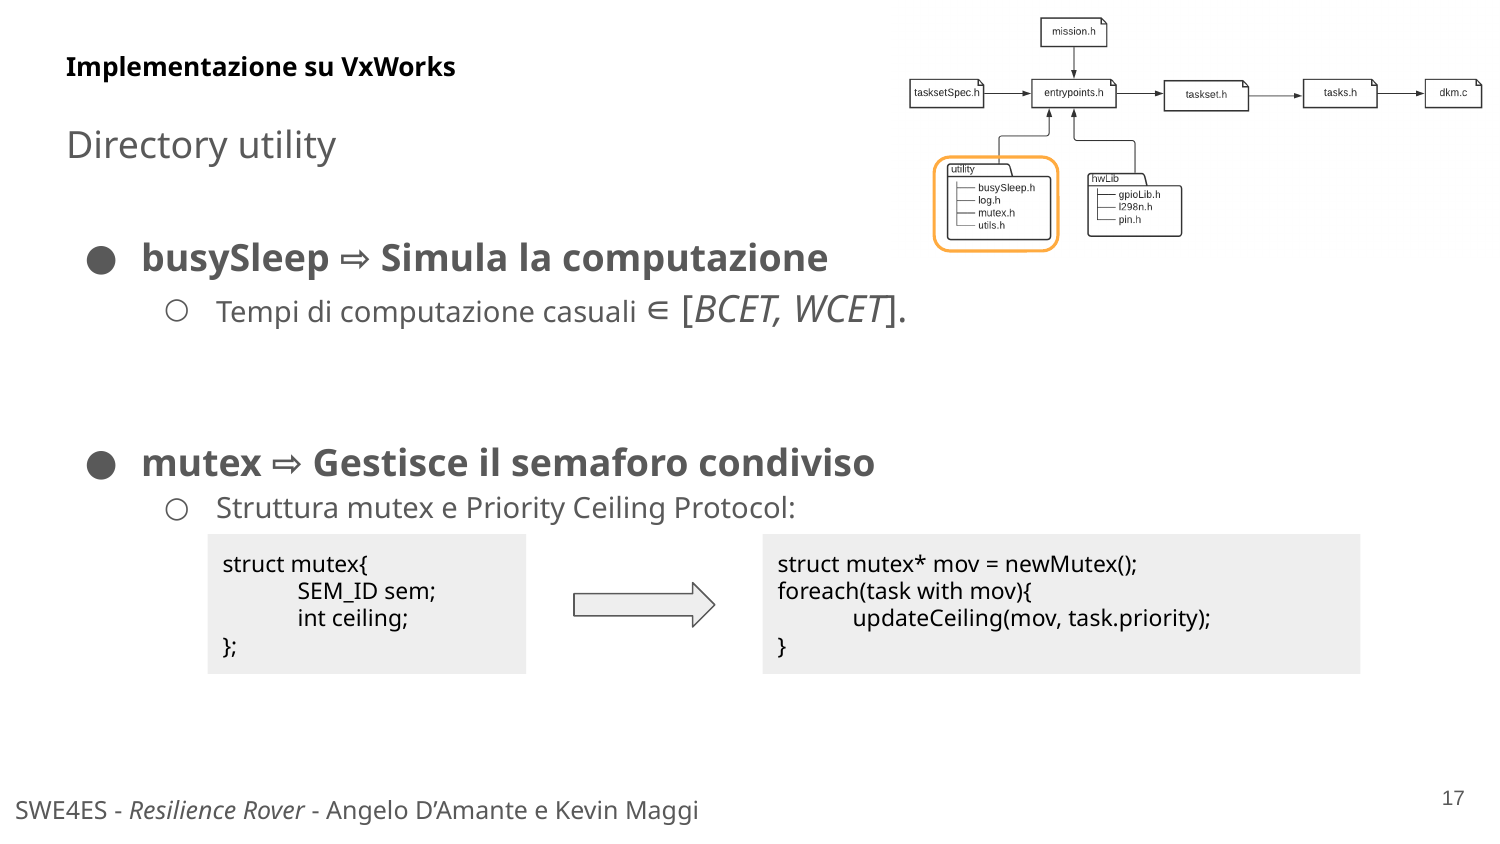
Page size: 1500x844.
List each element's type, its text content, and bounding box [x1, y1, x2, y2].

text_box struct mutex{ SEM_ID sem; int ceiling; }; [207, 534, 527, 674]
picture [891, 0, 1500, 258]
text_box [574, 582, 715, 627]
text_box struct mutex* mov = newMutex(); foreach(task with mov){ updateCeiling(mov, task.priority); } [762, 534, 1361, 674]
list Directory utility [51, 99, 891, 194]
slide_number <number> [1389, 764, 1480, 830]
title Implementazione su VxWorks [51, 35, 891, 99]
list busySleep ⇨ Simula la computazione Tempi di computazione casuali ∊ [BCET, WCET]. mutex ⇨ Gestisce il semaforo condiviso Struttura mutex e Priority Ceiling Protocol: [51, 211, 1449, 773]
